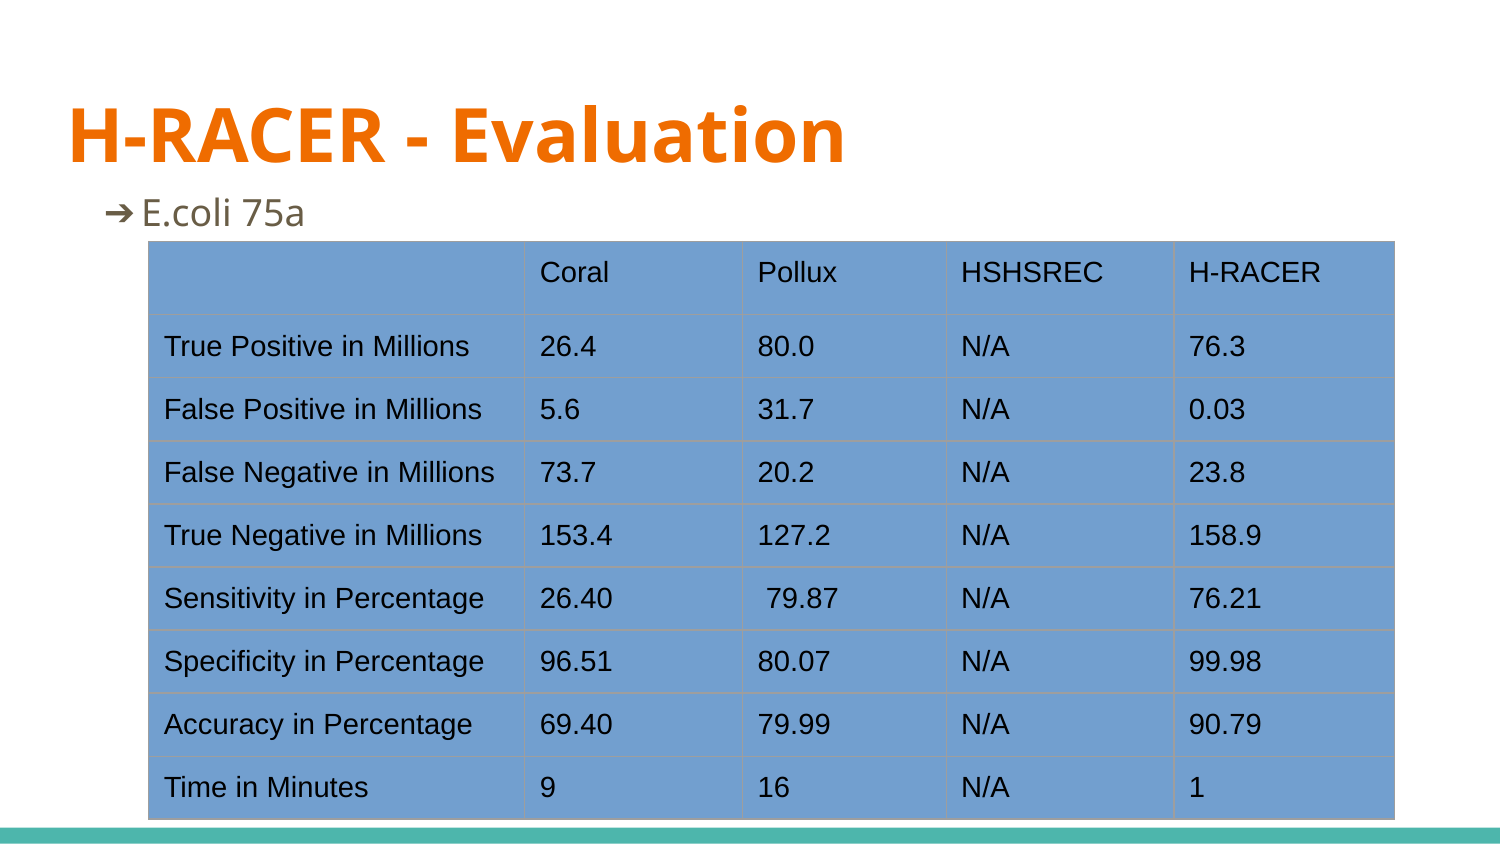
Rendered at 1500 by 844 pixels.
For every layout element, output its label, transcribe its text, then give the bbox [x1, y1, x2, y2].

table_header H-RACER [1175, 242, 1394, 314]
table_cell 20.2 [743, 442, 946, 503]
table_cell 96.51 [525, 631, 742, 692]
table_cell 99.98 [1175, 631, 1394, 692]
table_cell 23.8 [1175, 442, 1394, 503]
list E.coli 75a [51, 173, 1449, 716]
title H-RACER - Evaluation [51, 72, 1449, 173]
table_header HSHSREC [947, 242, 1173, 314]
table_cell 153.4 [525, 505, 742, 566]
table_header Coral [525, 242, 742, 314]
table_cell N/A [947, 315, 1173, 377]
table_cell 127.2 [743, 505, 946, 566]
table_cell Accuracy in Percentage [149, 694, 524, 756]
table_cell 80.07 [743, 631, 946, 692]
table_cell 26.40 [525, 568, 742, 629]
table_cell N/A [947, 505, 1173, 566]
table_cell N/A [947, 378, 1173, 440]
table_cell N/A [947, 442, 1173, 503]
table_cell 5.6 [525, 378, 742, 440]
table_cell 80.0 [743, 315, 946, 377]
table_cell Time in Minutes [149, 757, 524, 818]
table_cell 1 [1175, 757, 1394, 818]
table_cell N/A [947, 694, 1173, 756]
table_cell 9 [525, 757, 742, 818]
table_cell N/A [947, 631, 1173, 692]
table_cell 26.4 [525, 315, 742, 377]
table_cell N/A [947, 757, 1173, 818]
table_cell False Negative in Millions [149, 442, 524, 503]
table_cell 16 [743, 757, 946, 818]
table_cell Specificity in Percentage [149, 631, 524, 692]
table_cell 31.7 [743, 378, 946, 440]
table_cell 0.03 [1175, 378, 1394, 440]
table_cell 79.87 [743, 568, 946, 629]
table_cell 69.40 [525, 694, 742, 756]
table_cell 90.79 [1175, 694, 1394, 756]
table_cell True Negative in Millions [149, 505, 524, 566]
table_cell 76.3 [1175, 315, 1394, 377]
table_cell 158.9 [1175, 505, 1394, 566]
table_cell 73.7 [525, 442, 742, 503]
table_cell False Positive in Millions [149, 378, 524, 440]
table_header [149, 242, 524, 314]
table_cell Sensitivity in Percentage [149, 568, 524, 629]
table_header Pollux [743, 242, 946, 314]
table_cell N/A [947, 568, 1173, 629]
table_cell True Positive in Millions [149, 315, 524, 377]
table_cell 79.99 [743, 694, 946, 756]
table_cell 76.21 [1175, 568, 1394, 629]
